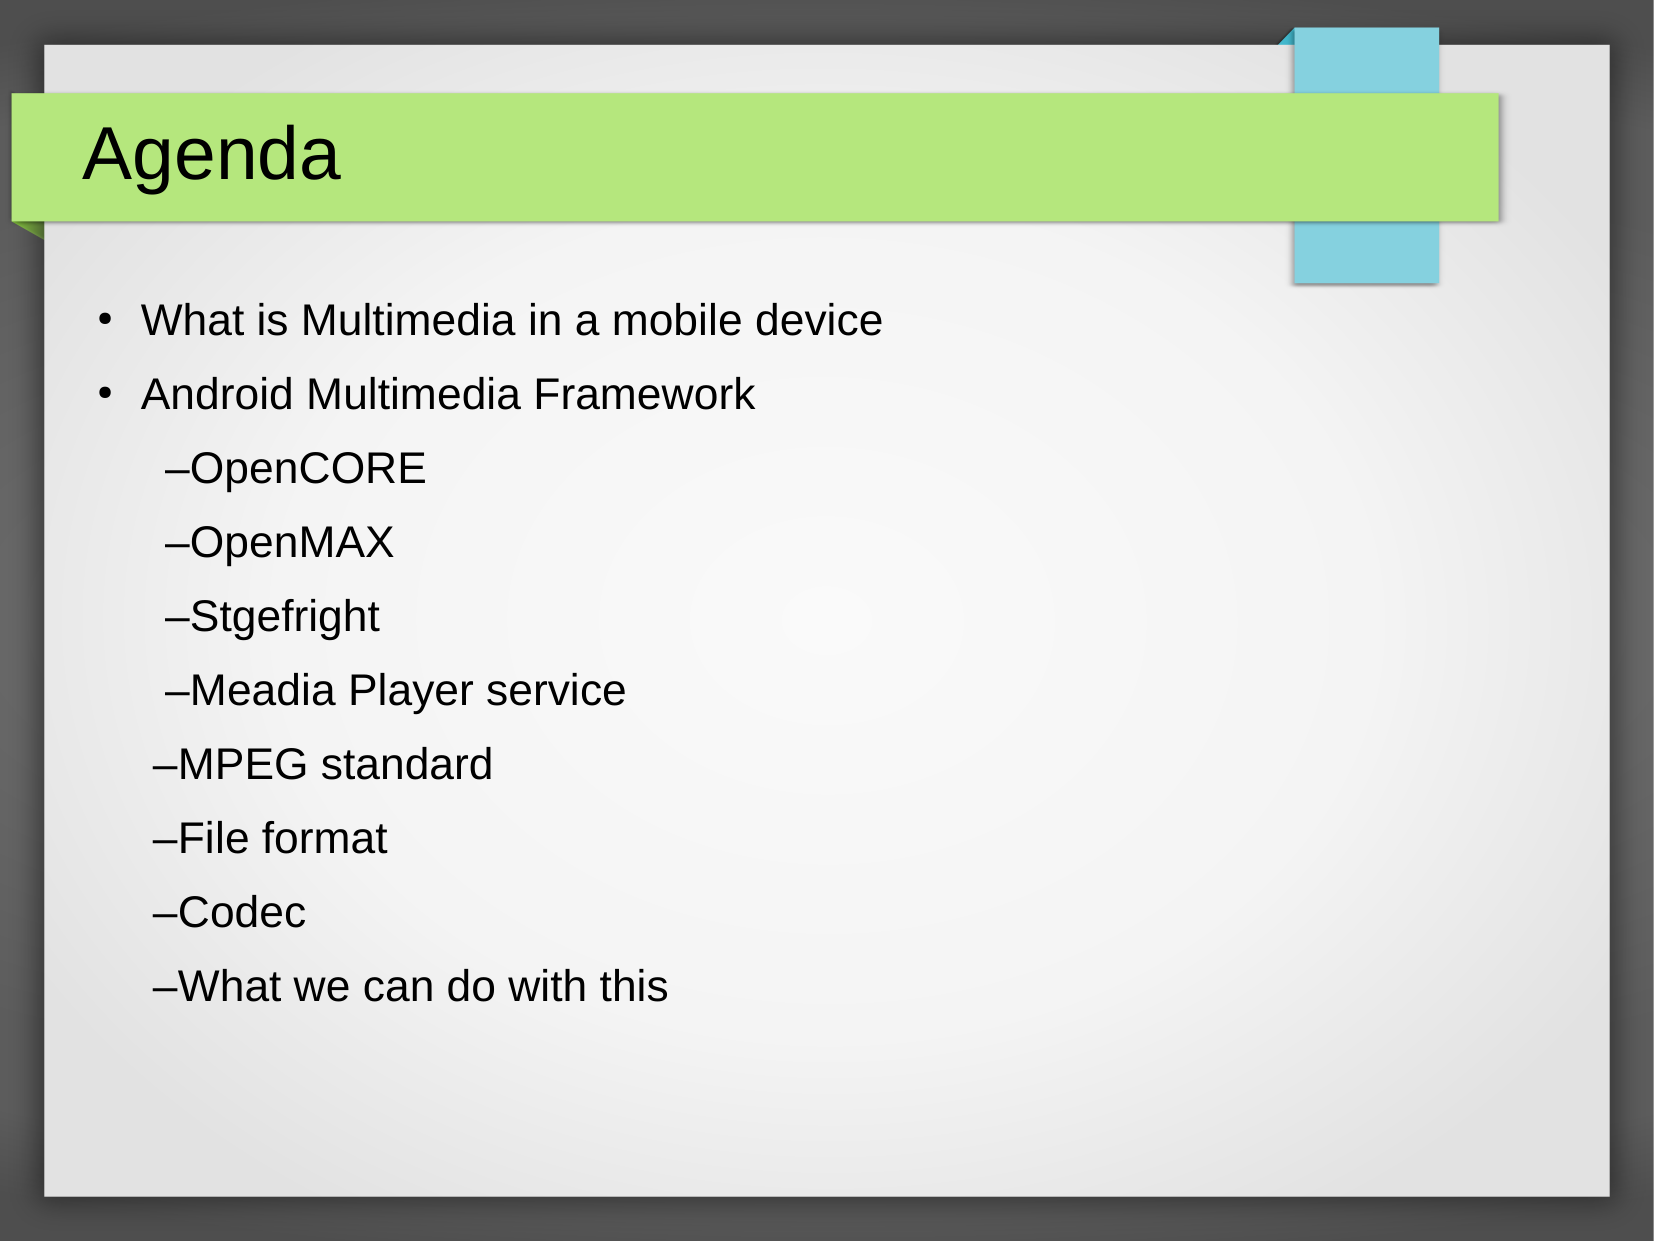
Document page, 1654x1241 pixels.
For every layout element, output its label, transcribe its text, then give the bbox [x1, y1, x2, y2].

picture [0, 0, 1654, 1241]
title Agenda [82, 94, 1264, 213]
list What is Multimedia in a mobile device Android Multimedia Framework –OpenCORE –OpenMAX –Stgefright –Meadia Player service –MPEG standard –File format –Codec –What we can do with this [82, 295, 1571, 1015]
